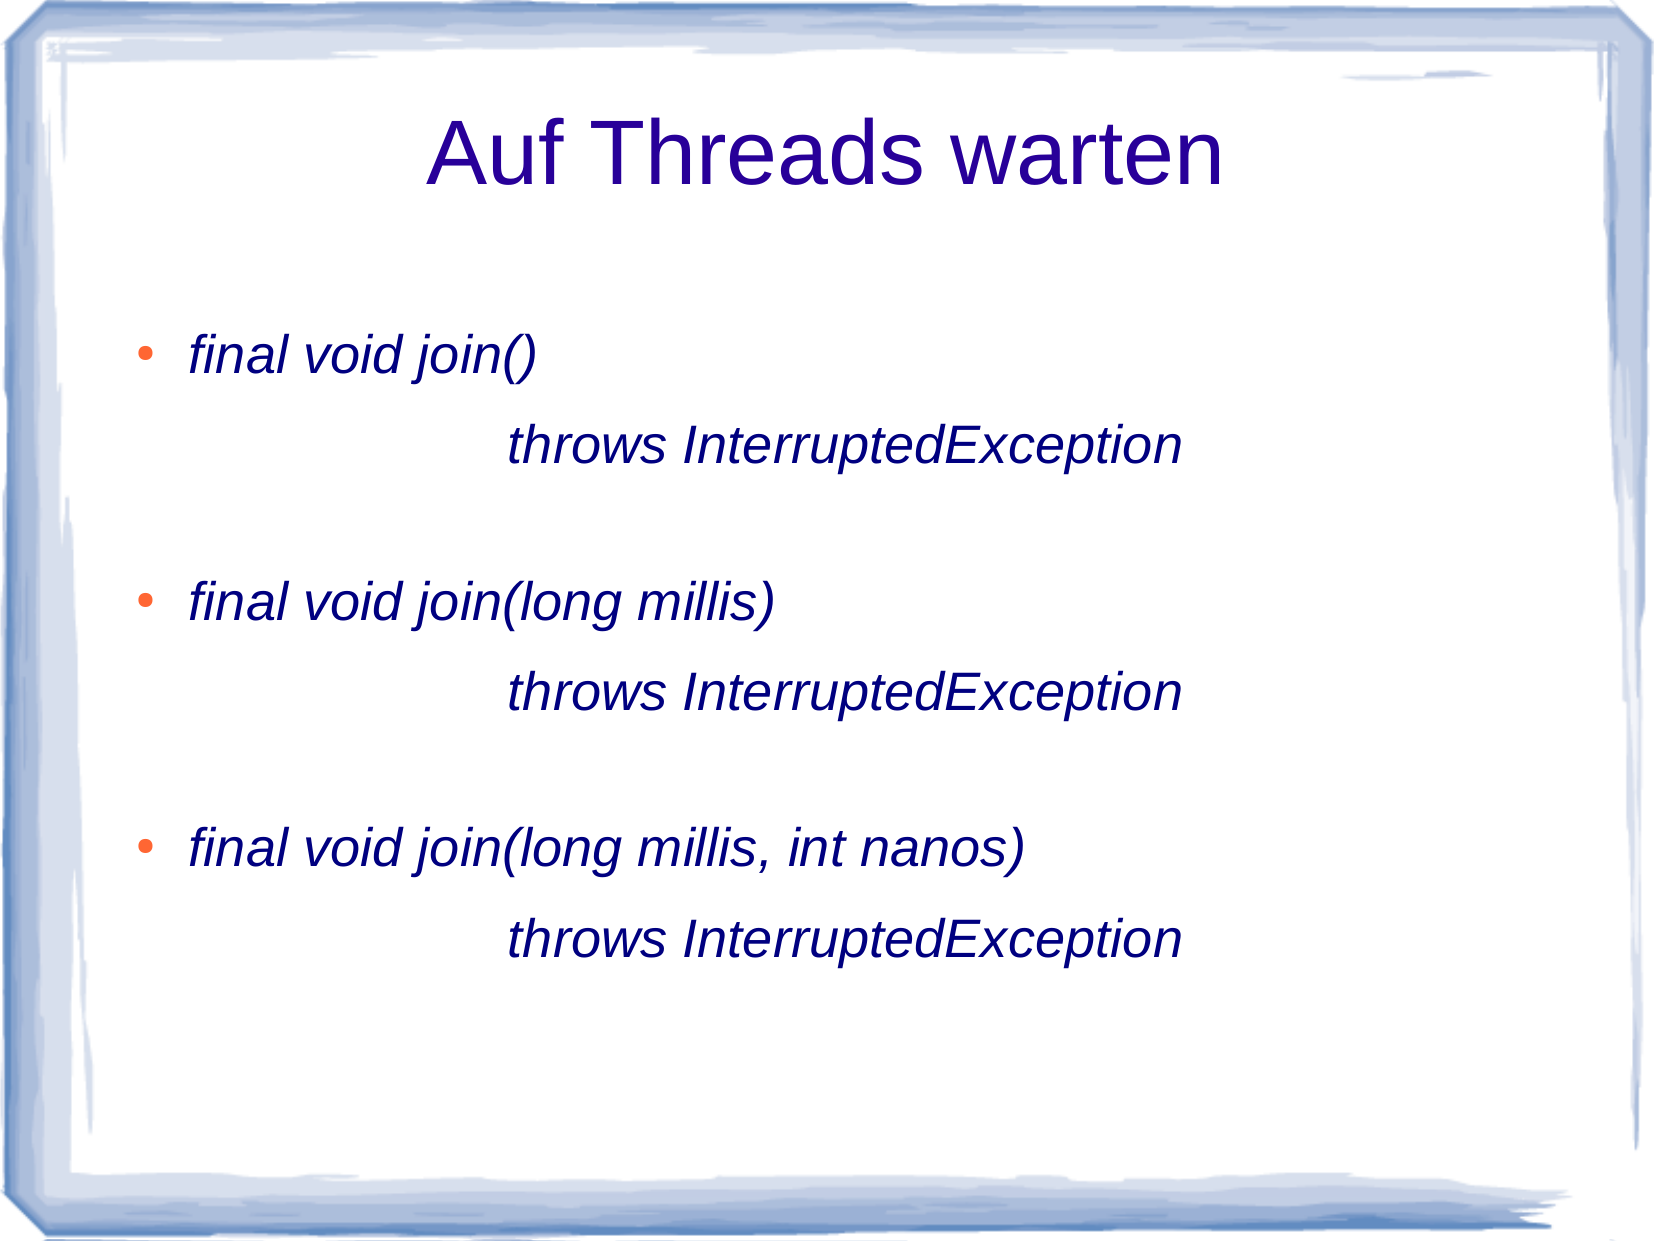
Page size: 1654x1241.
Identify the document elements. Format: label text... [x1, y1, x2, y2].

picture [0, 0, 1654, 1241]
list final void join() throws InterruptedException final void join(long millis) throws InterruptedException final void join(long millis, int nanos) throws InterruptedException [118, 324, 1571, 1241]
title Auf Threads warten [82, 49, 1571, 257]
